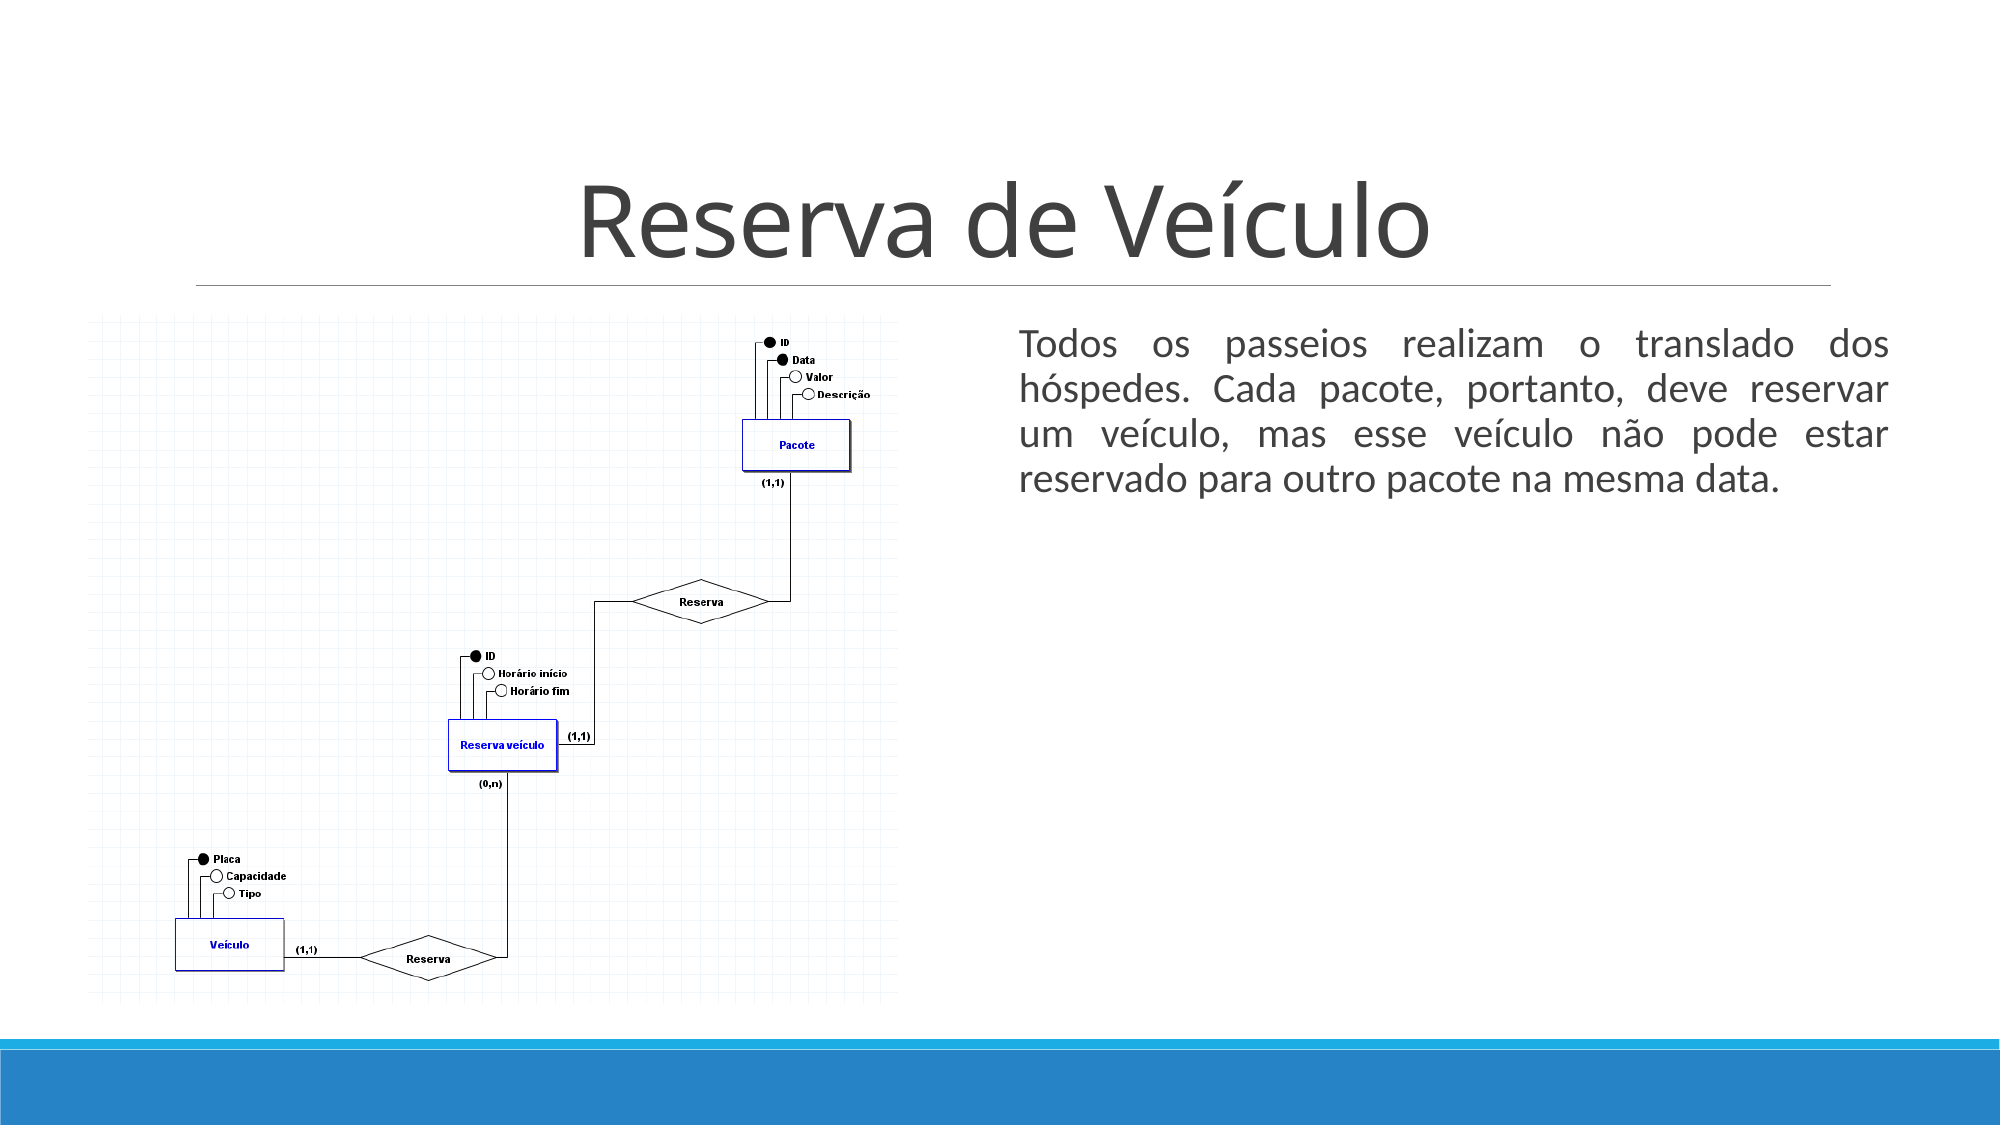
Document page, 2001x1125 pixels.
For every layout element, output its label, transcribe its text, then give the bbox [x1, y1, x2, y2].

list Todos os passeios realizam o translado dos hóspedes. Cada pacote, portanto, deve reservar um veículo, mas esse veículo não pode estar reservado para outro pacote na mesma data. [1003, 314, 1890, 975]
picture [88, 315, 898, 1004]
title Reserva de Veículo [180, 47, 1830, 285]
